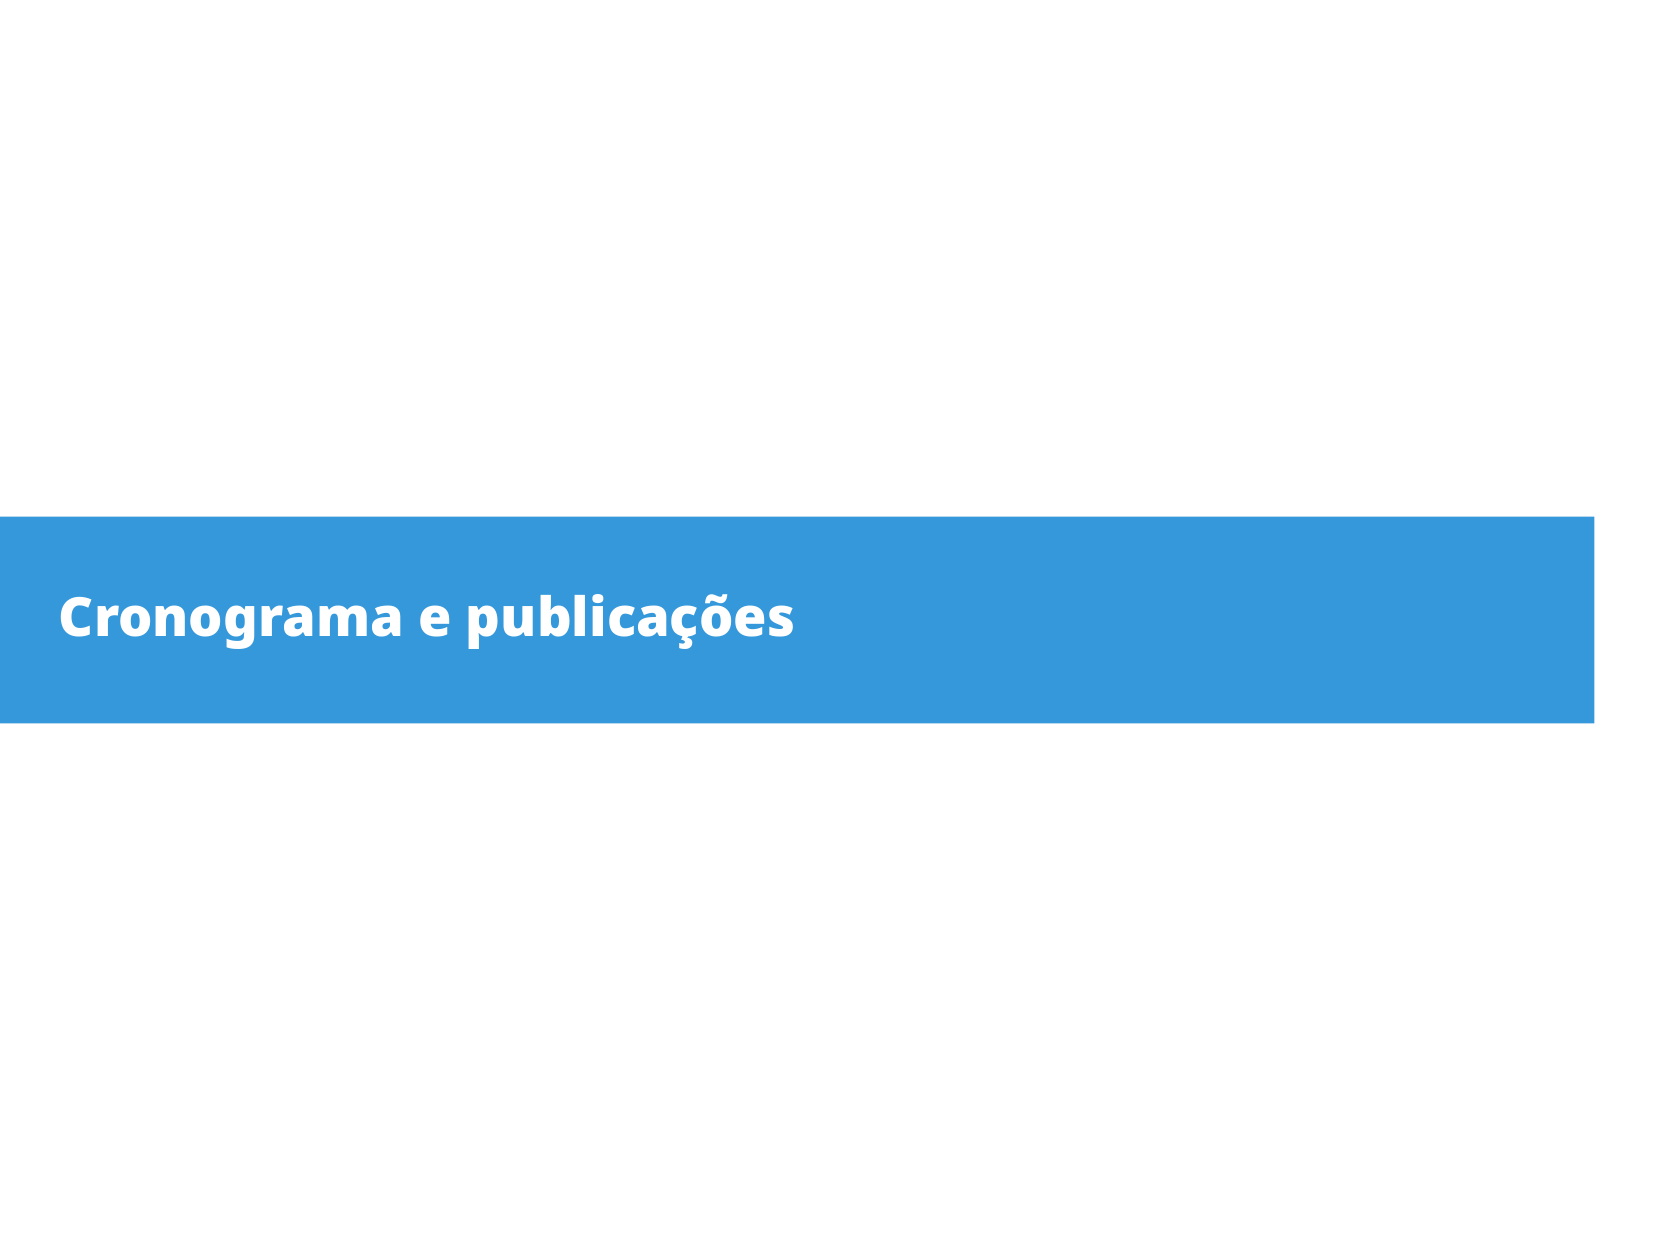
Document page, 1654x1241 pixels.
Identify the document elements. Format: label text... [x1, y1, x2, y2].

title Cronograma e publicações [59, 515, 1595, 653]
